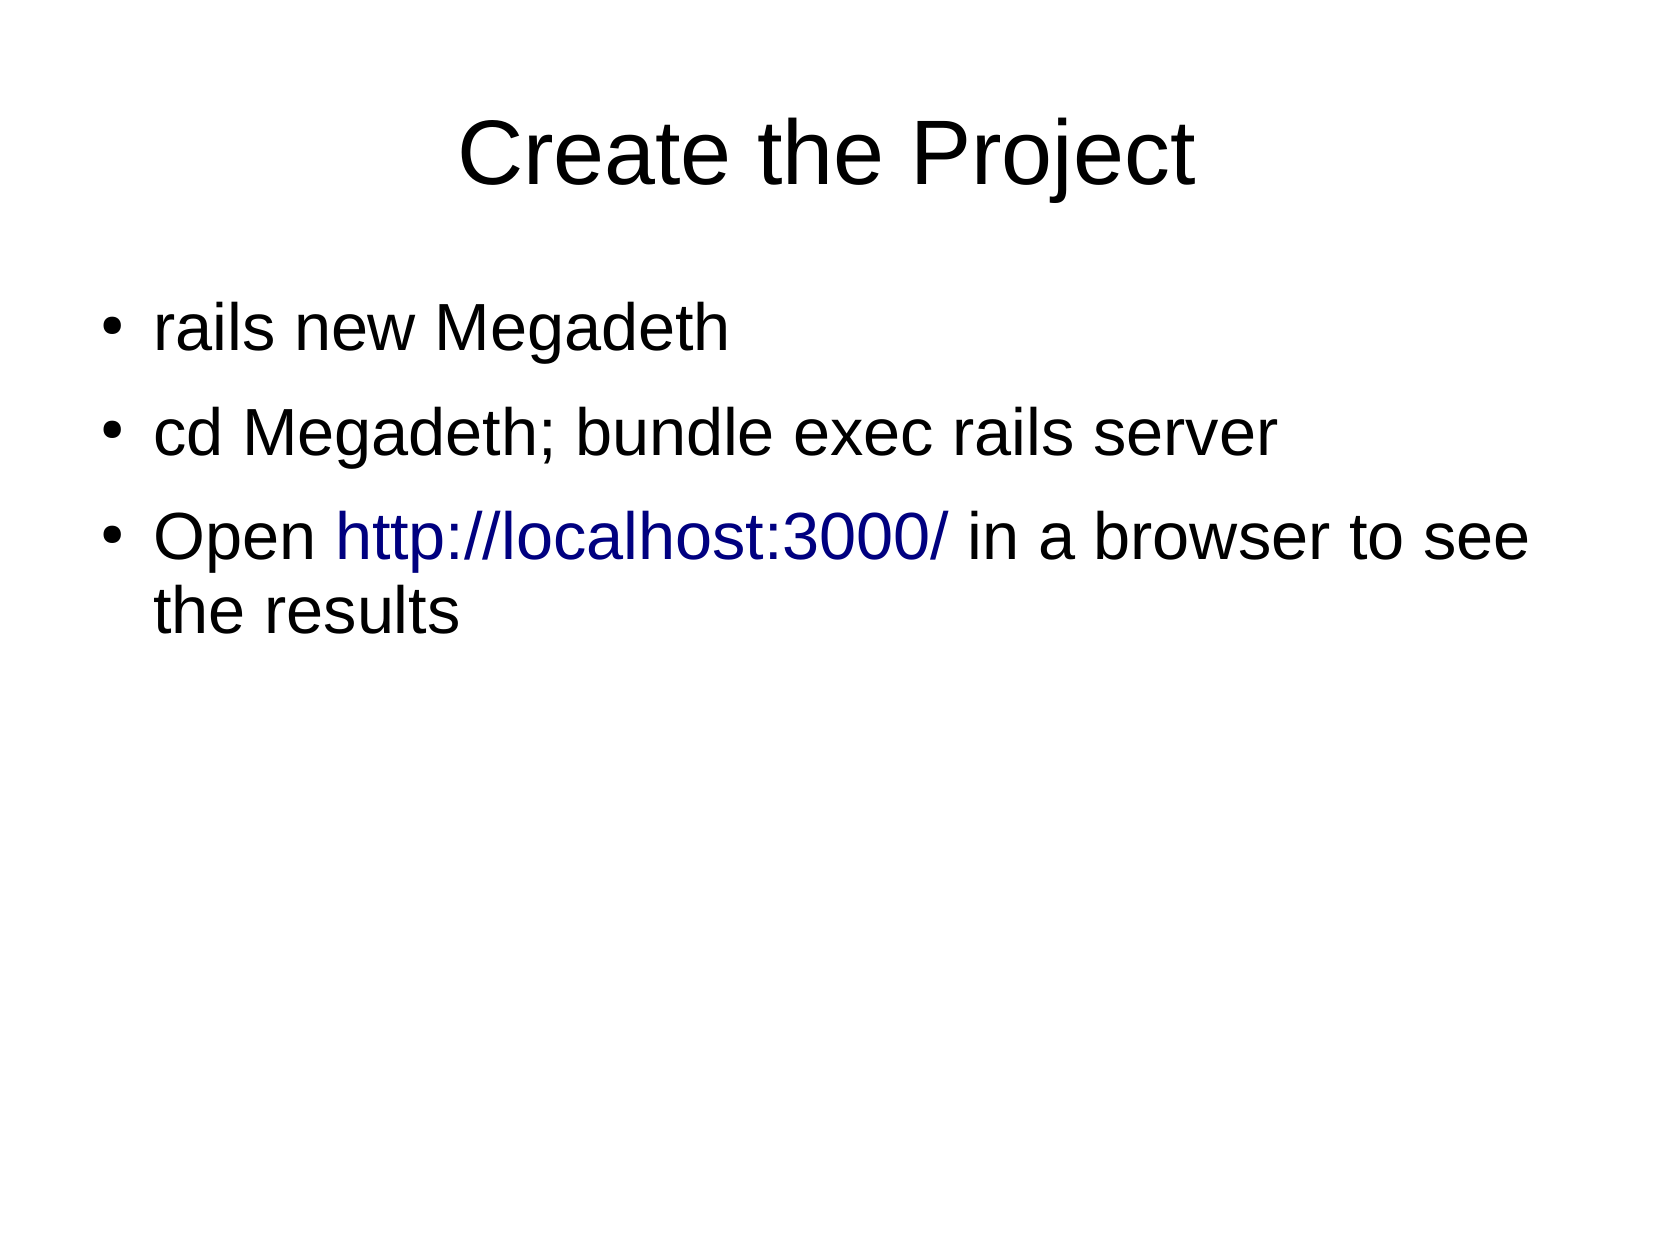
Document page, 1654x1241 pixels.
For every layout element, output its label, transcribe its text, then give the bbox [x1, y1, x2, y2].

title Create the Project [82, 49, 1571, 257]
list rails new Megadeth cd Megadeth; bundle exec rails server Open http://localhost:3000/ in a browser to see the results [82, 290, 1571, 1010]
